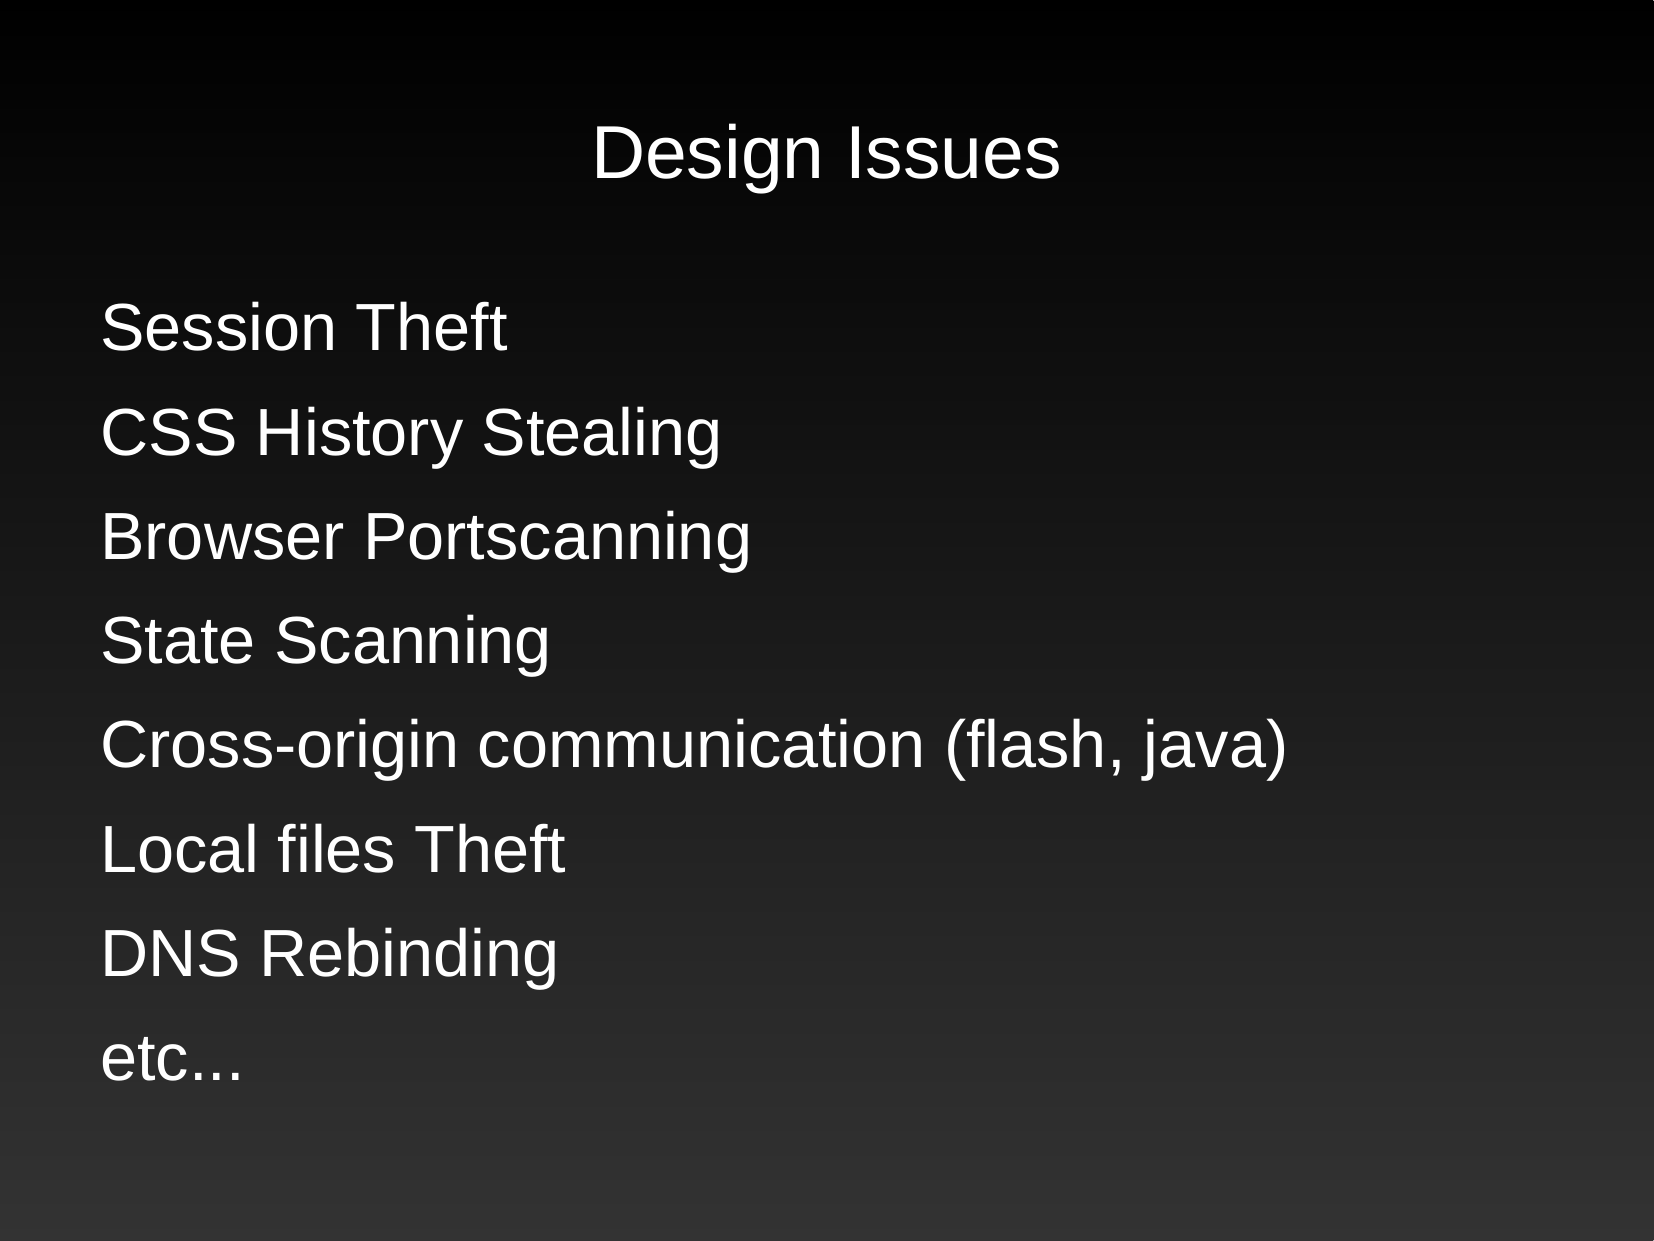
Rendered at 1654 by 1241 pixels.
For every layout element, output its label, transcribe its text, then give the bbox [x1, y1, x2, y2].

title Design Issues [82, 49, 1571, 257]
list Session Theft CSS History Stealing Browser Portscanning State Scanning Cross-origin communication (flash, java) Local files Theft DNS Rebinding etc... [82, 290, 1571, 1109]
